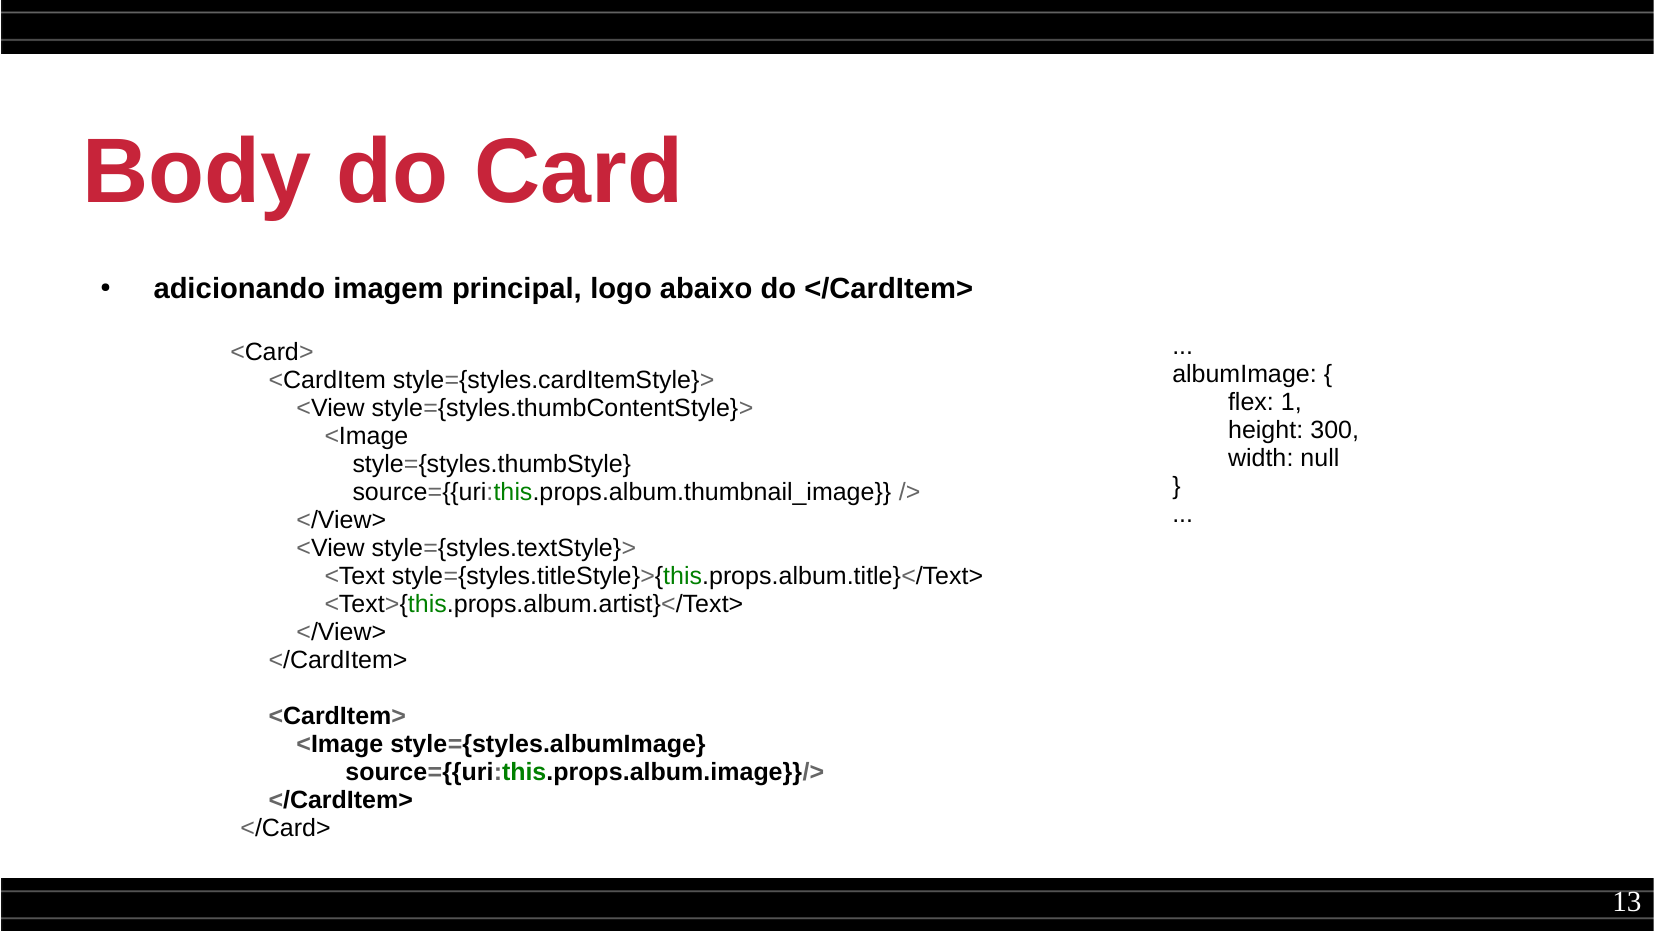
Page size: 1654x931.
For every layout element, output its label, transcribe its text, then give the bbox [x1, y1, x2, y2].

text_box <Card> <CardItem style={styles.cardItemStyle}> <View style={styles.thumbContentStyle}> <Image style={styles.thumbStyle} source={{uri:this.props.album.thumbnail_image}} /> </View> <View style={styles.textStyle}> <Text style={styles.titleStyle}>{this.props.album.title}</Text> <Text>{this.props.album.artist}</Text> </View> </CardItem> <CardItem> <Image style={styles.albumImage} source={{uri:this.props.album.image}}/> </CardItem> </Card> [141, 330, 1193, 850]
title Body do Card [82, 92, 1571, 249]
list adicionando imagem principal, logo abaixo do </CardItem> [82, 271, 1571, 758]
text_box ... albumImage: { flex: 1, height: 300, width: null } ... [1157, 324, 1430, 536]
picture [1, 878, 1654, 931]
picture [1, 0, 1654, 54]
